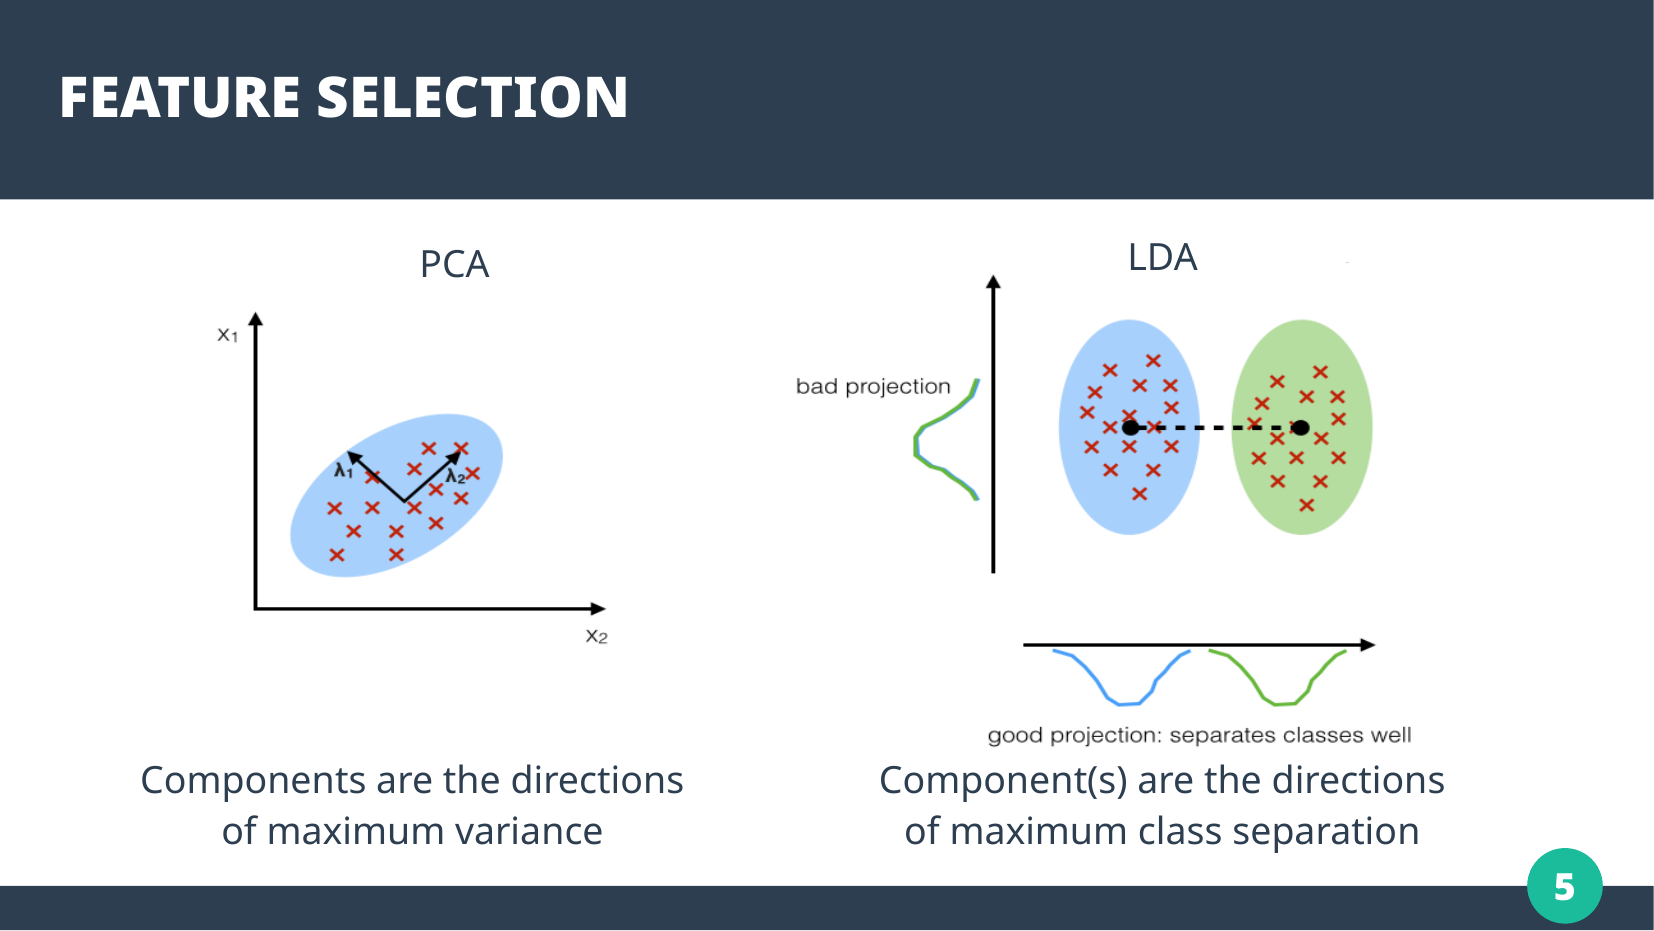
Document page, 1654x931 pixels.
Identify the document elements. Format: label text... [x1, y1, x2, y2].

picture [154, 262, 1426, 763]
text_box Components are the directions of maximum variance [112, 750, 713, 860]
text_box Component(s) are the directions of maximum class separation [862, 750, 1463, 860]
text_box LDA [862, 225, 1463, 288]
text_box PCA [154, 231, 755, 294]
title FEATURE SELECTION [59, 37, 1595, 155]
